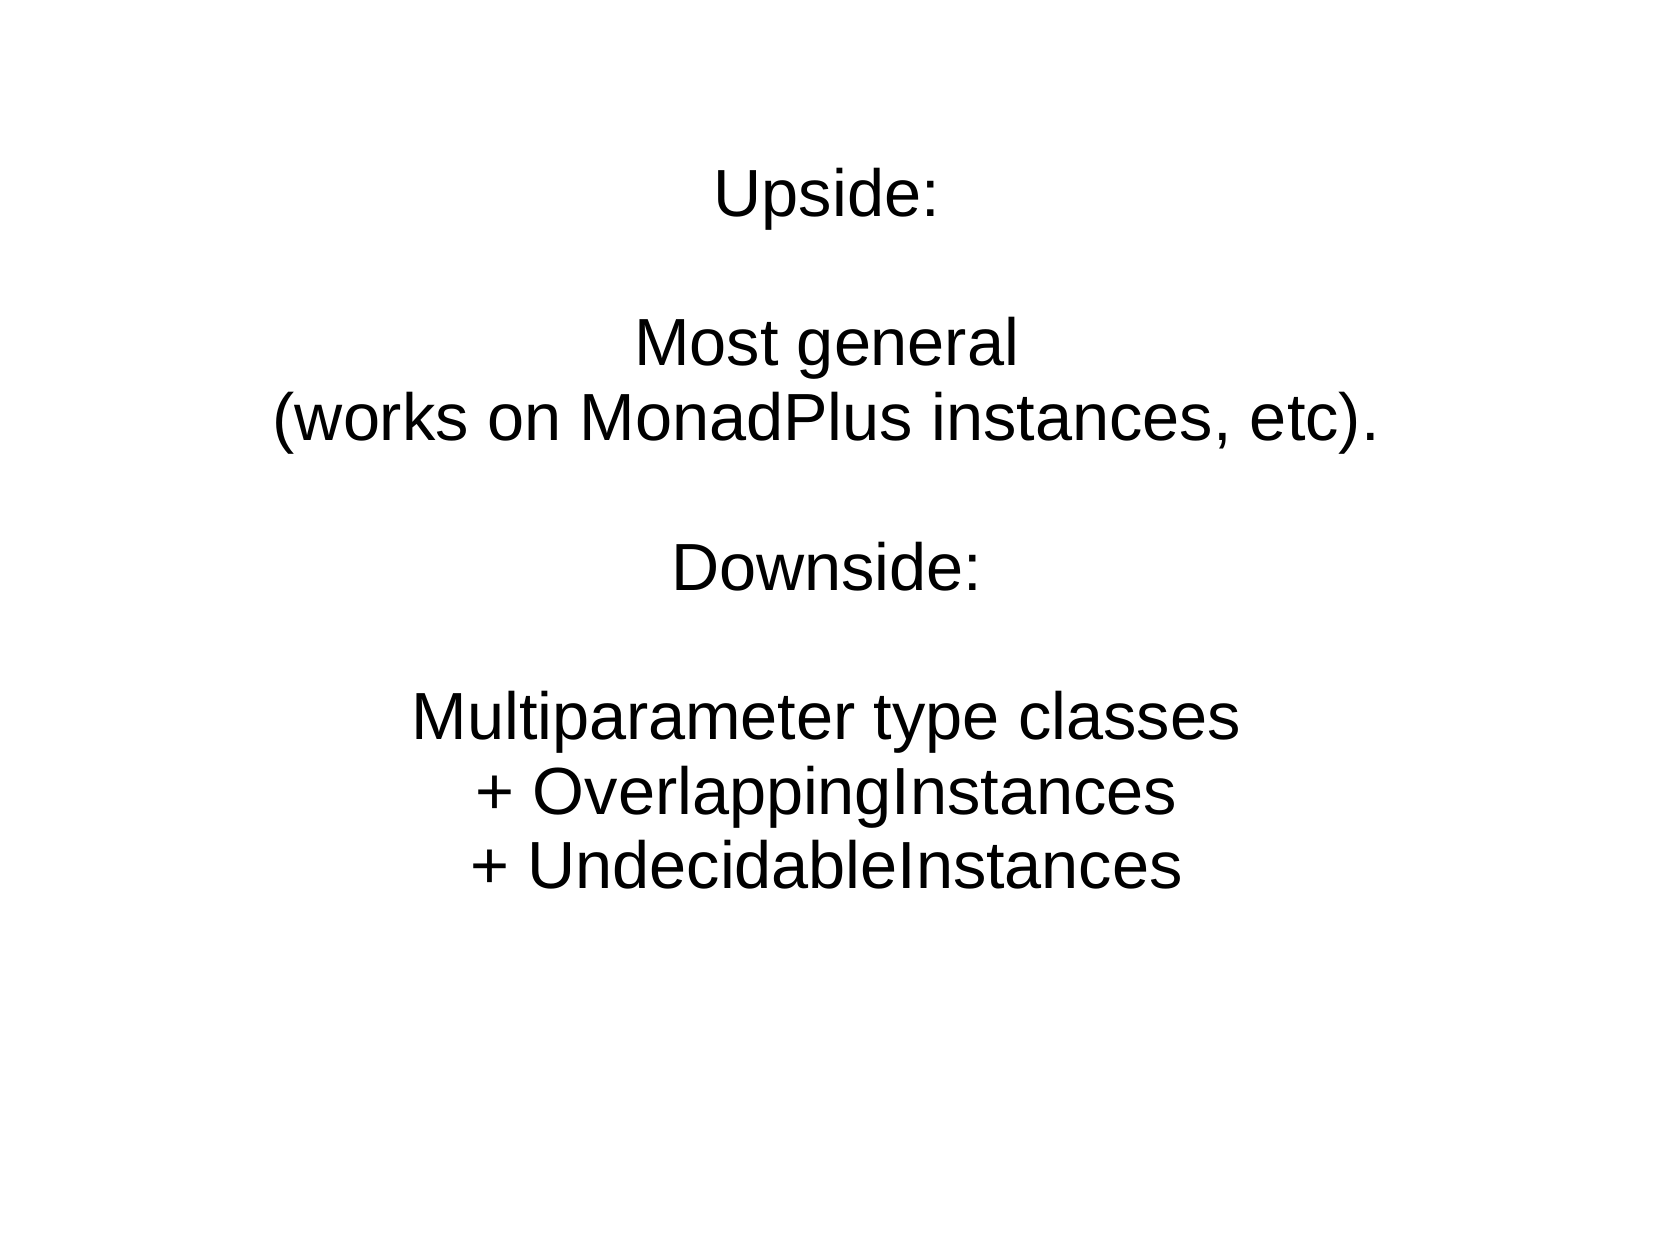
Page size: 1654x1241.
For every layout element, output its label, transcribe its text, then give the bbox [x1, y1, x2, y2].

subtitle Upside: Most general (works on MonadPlus instances, etc). Downside: Multiparameter type classes + OverlappingInstances + UndecidableInstances [82, 49, 1571, 1010]
